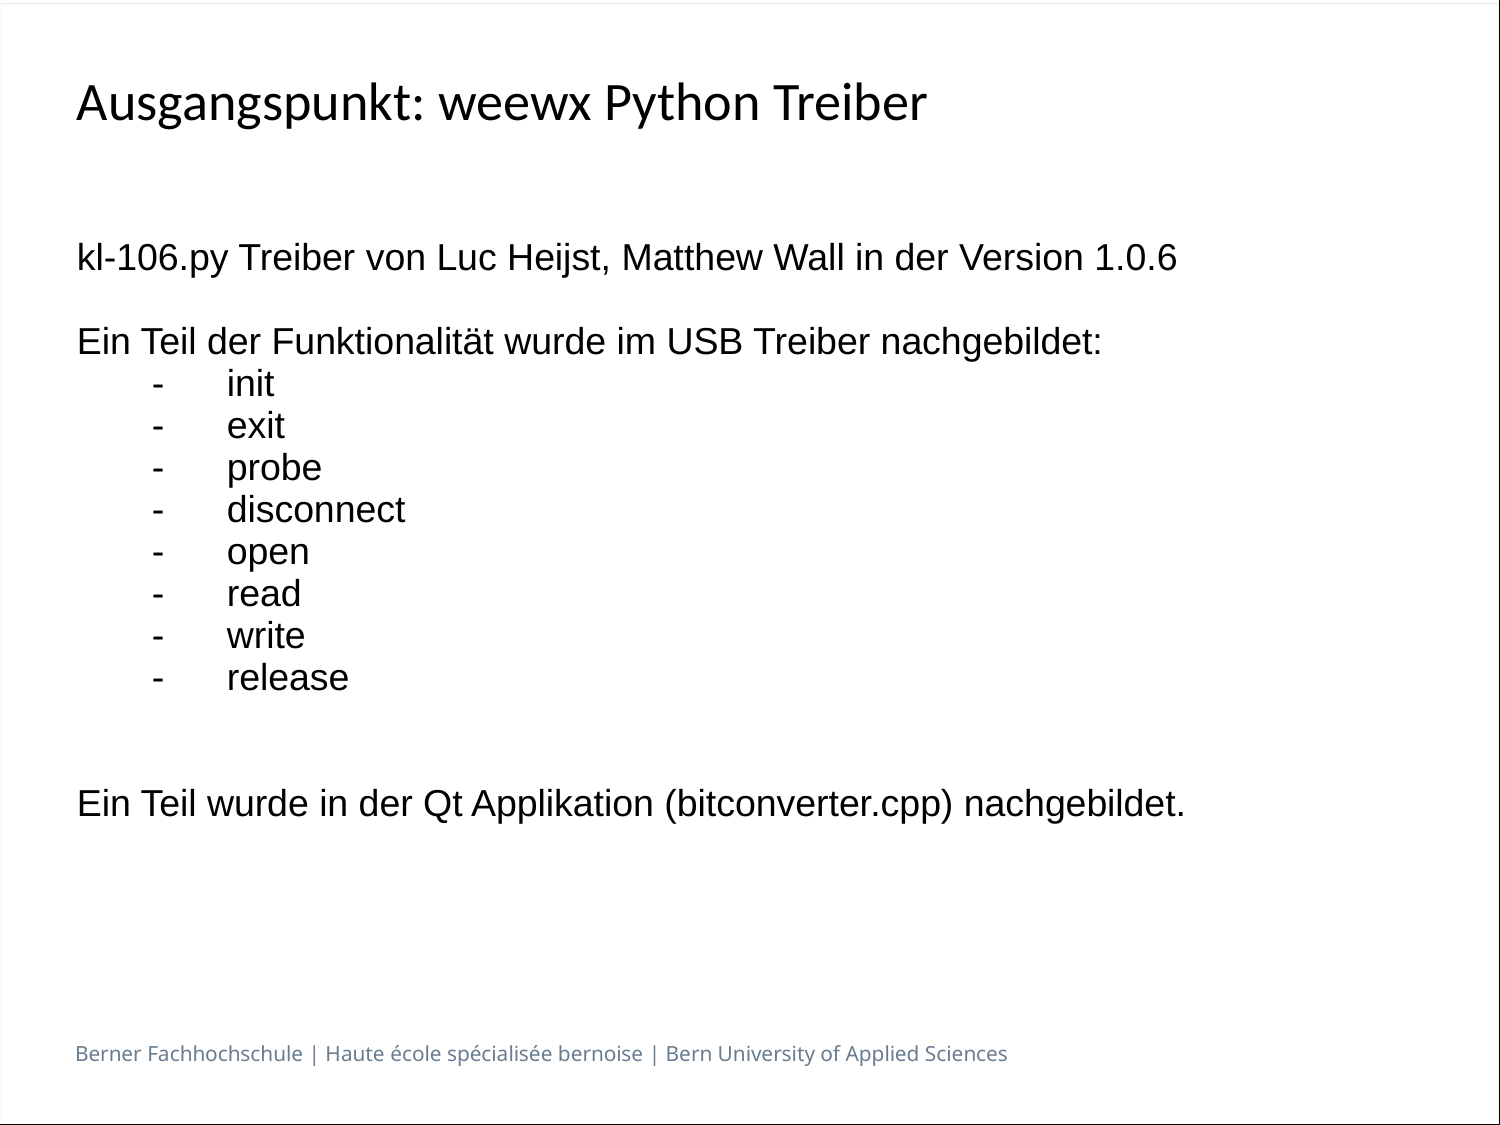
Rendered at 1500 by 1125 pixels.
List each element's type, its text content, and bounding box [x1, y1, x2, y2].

subtitle kl-106.py Treiber von Luc Heijst, Matthew Wall in der Version 1.0.6 Ein Teil der Funktionalität wurde im USB Treiber nachgebildet: - init - exit - probe - disconnect - open - read - write - release Ein Teil wurde in der Qt Applikation (bitconverter.cpp) nachgebildet. [76, 236, 1406, 1004]
title Ausgangspunkt: weewx Python Treiber [76, 59, 1406, 148]
